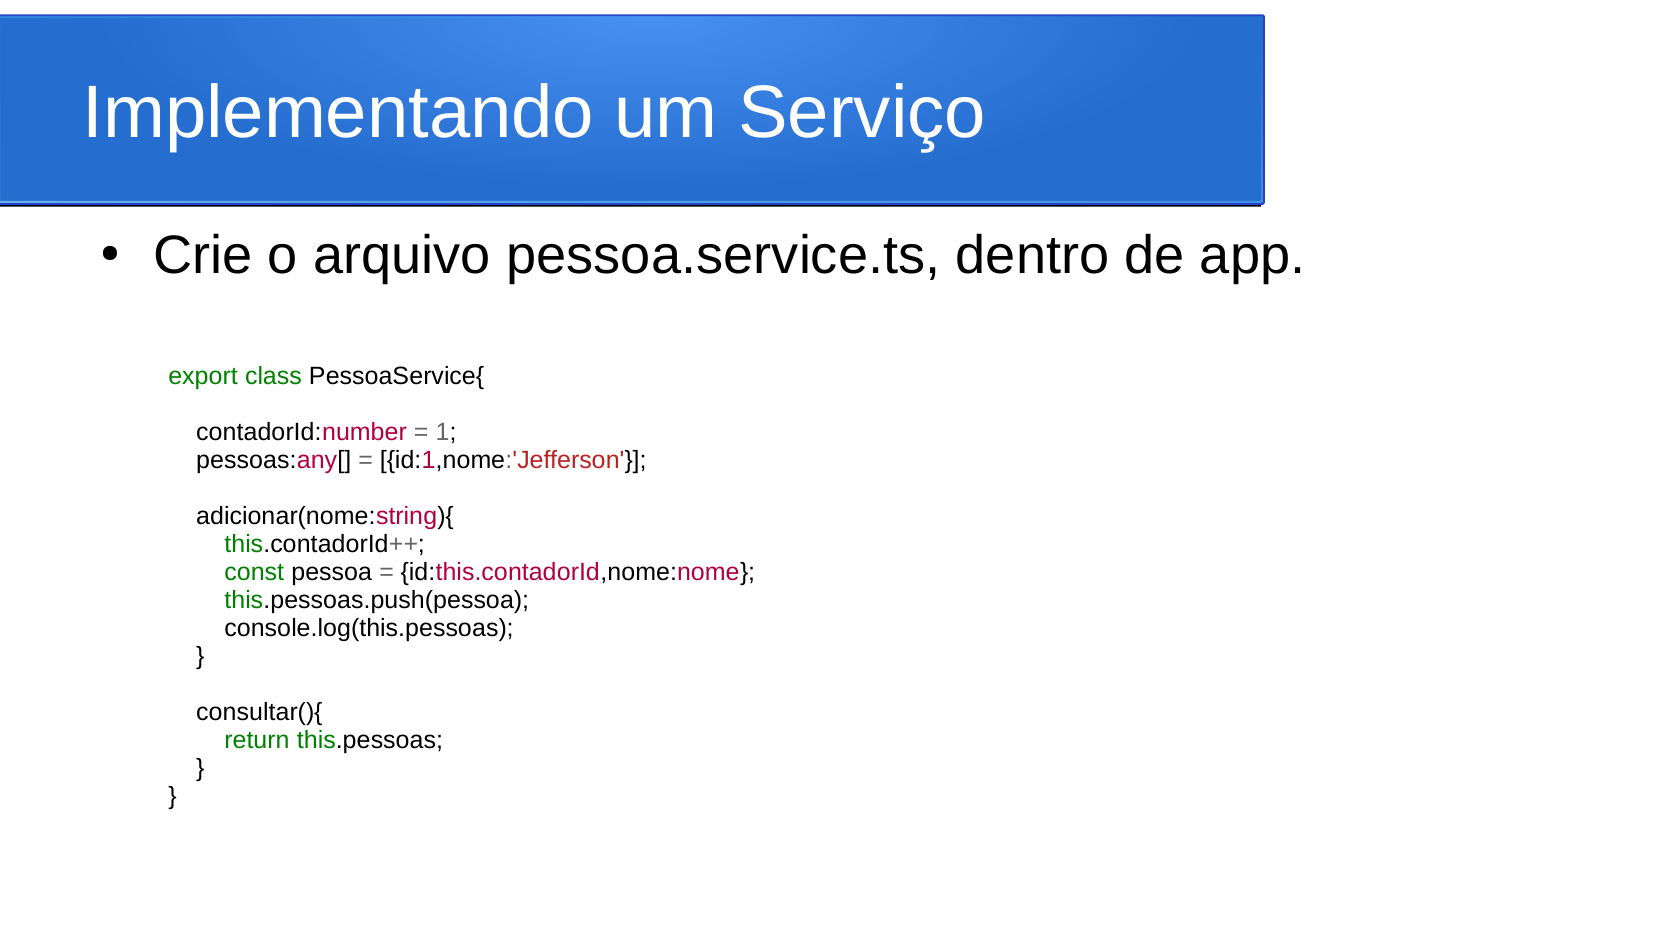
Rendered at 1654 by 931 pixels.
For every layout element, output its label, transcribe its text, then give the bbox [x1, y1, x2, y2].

title Implementando um Serviço [82, 35, 1235, 189]
list Crie o arquivo pessoa.service.ts, dentro de app. [82, 224, 1571, 764]
text_box export class PessoaService{ contadorId:number = 1; pessoas:any[] = [{id:1,nome:'Jefferson'}]; adicionar(nome:string){ this.contadorId++; const pessoa = {id:this.contadorId,nome:nome}; this.pessoas.push(pessoa); console.log(this.pessoas); } consultar(){ return this.pessoas; } } [153, 354, 1276, 846]
